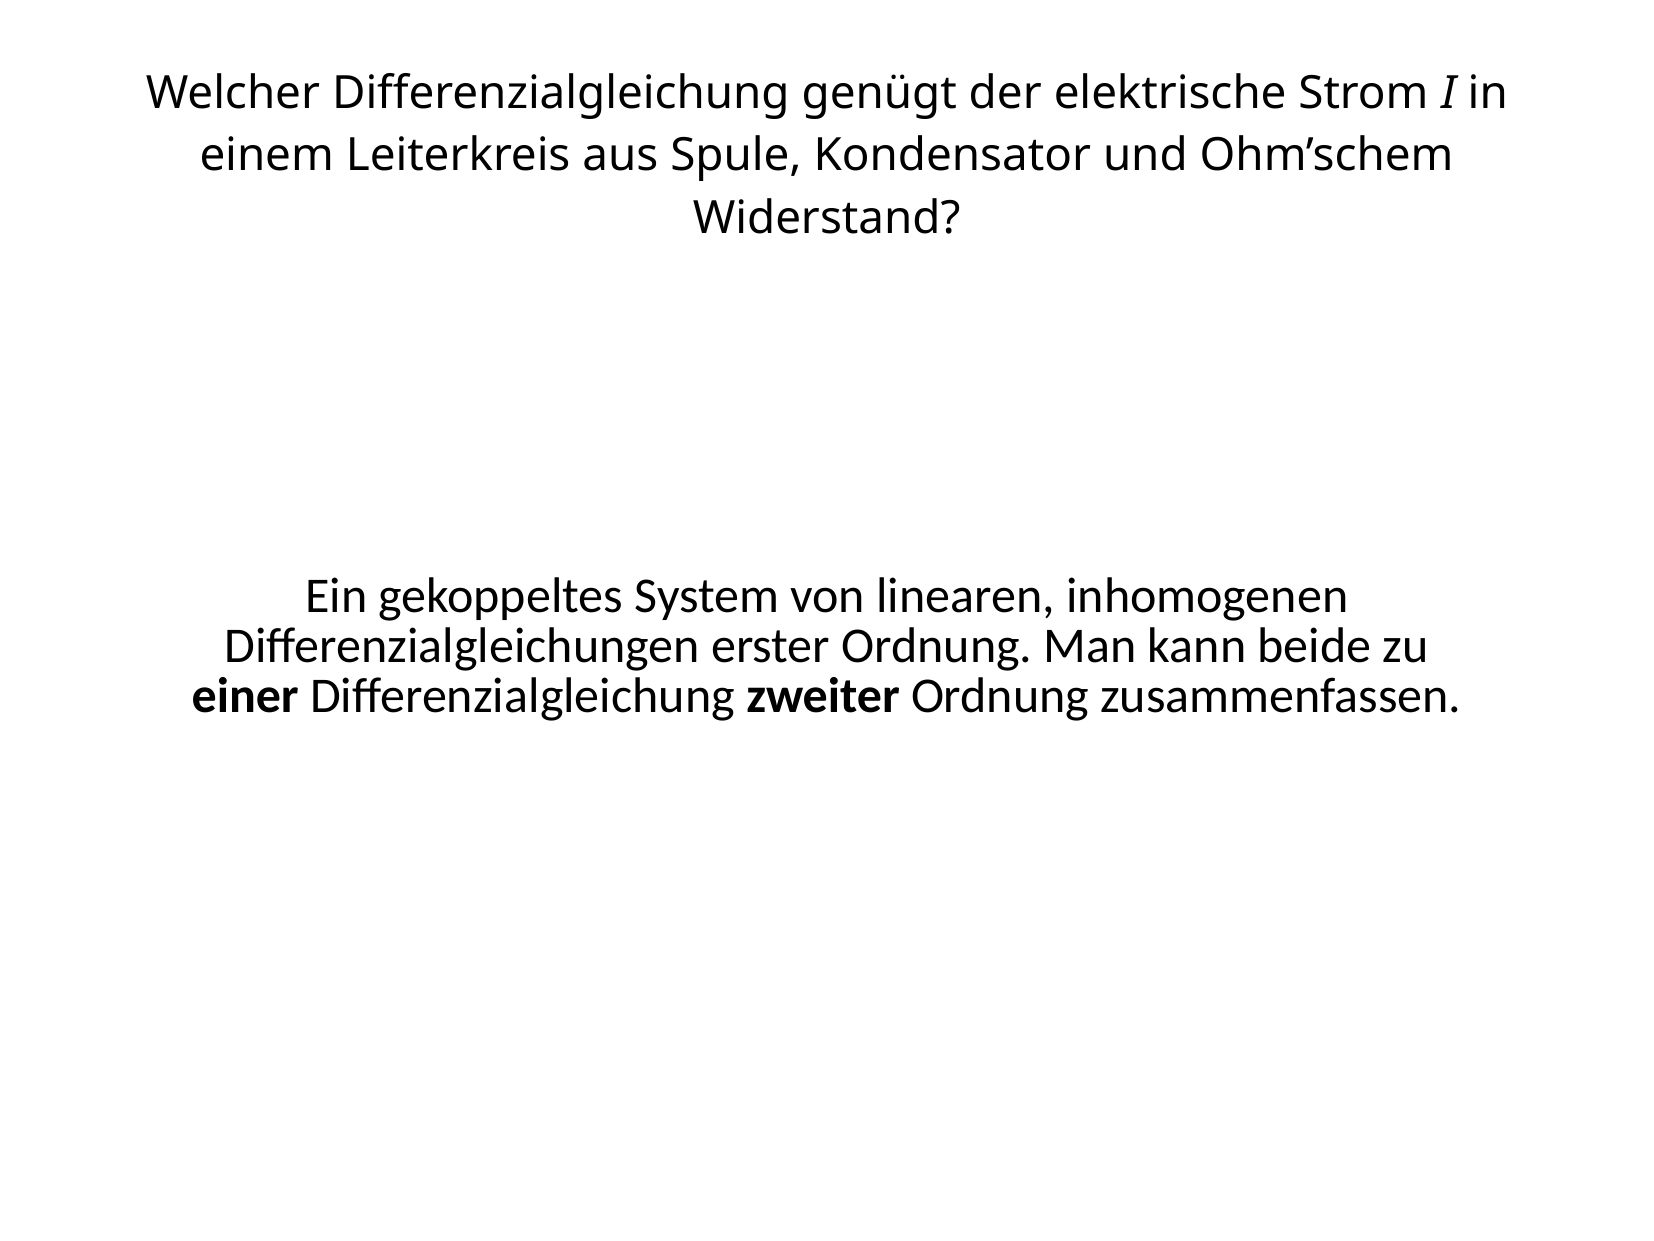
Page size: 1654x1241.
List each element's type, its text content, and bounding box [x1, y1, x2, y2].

title Welcher Differenzialgleichung genügt der elektrische Strom I in einem Leiterkreis aus Spule, Kondensator und Ohm’schem Widerstand? [82, 49, 1571, 257]
subtitle Ein gekoppeltes System von linearen, inhomogenen Differenzialgleichungen erster Ordnung. Man kann beide zu einer Differenzialgleichung zweiter Ordnung zusammenfassen. [82, 290, 1571, 1010]
